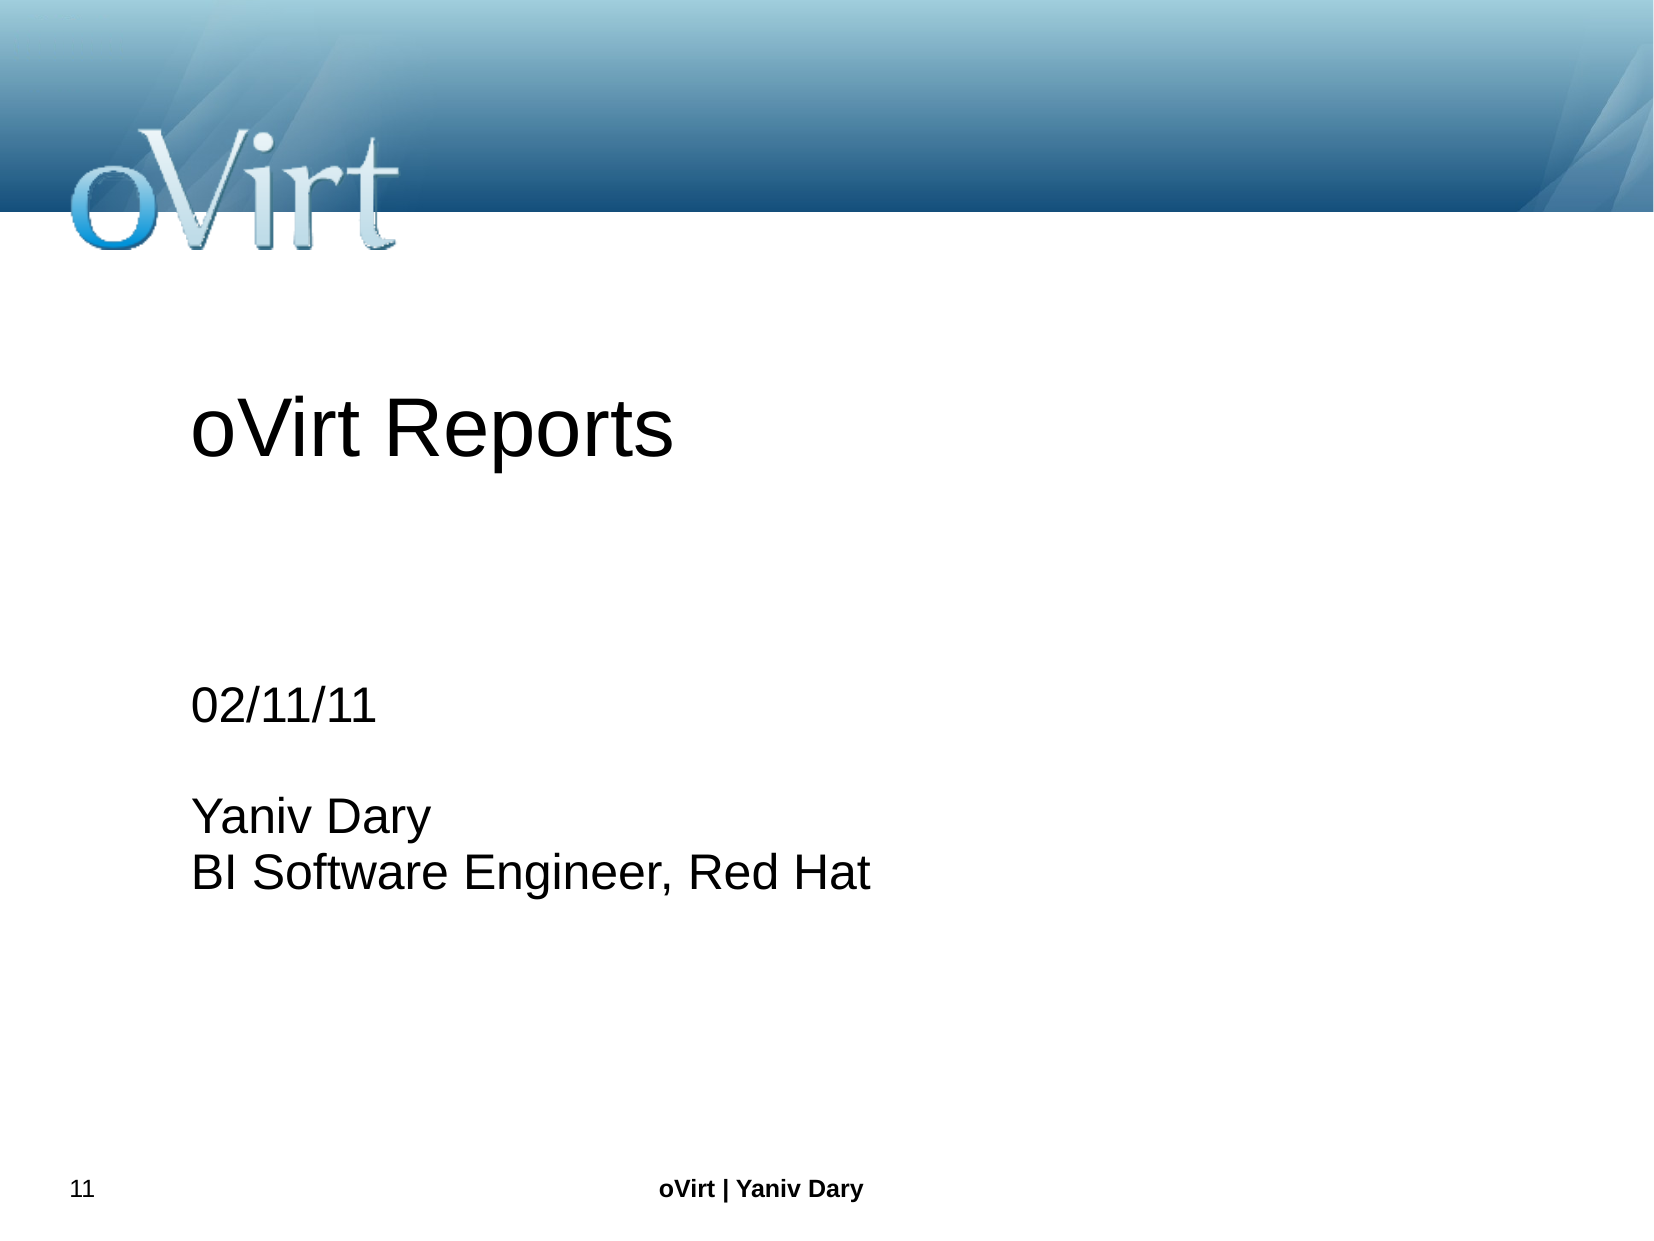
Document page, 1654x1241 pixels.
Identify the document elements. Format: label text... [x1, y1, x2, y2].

text_box 02/11/11 Yaniv Dary BI Software Engineer, Red Hat [176, 669, 1549, 908]
picture [0, 0, 1654, 250]
text_box oVirt Reports [175, 374, 1549, 510]
